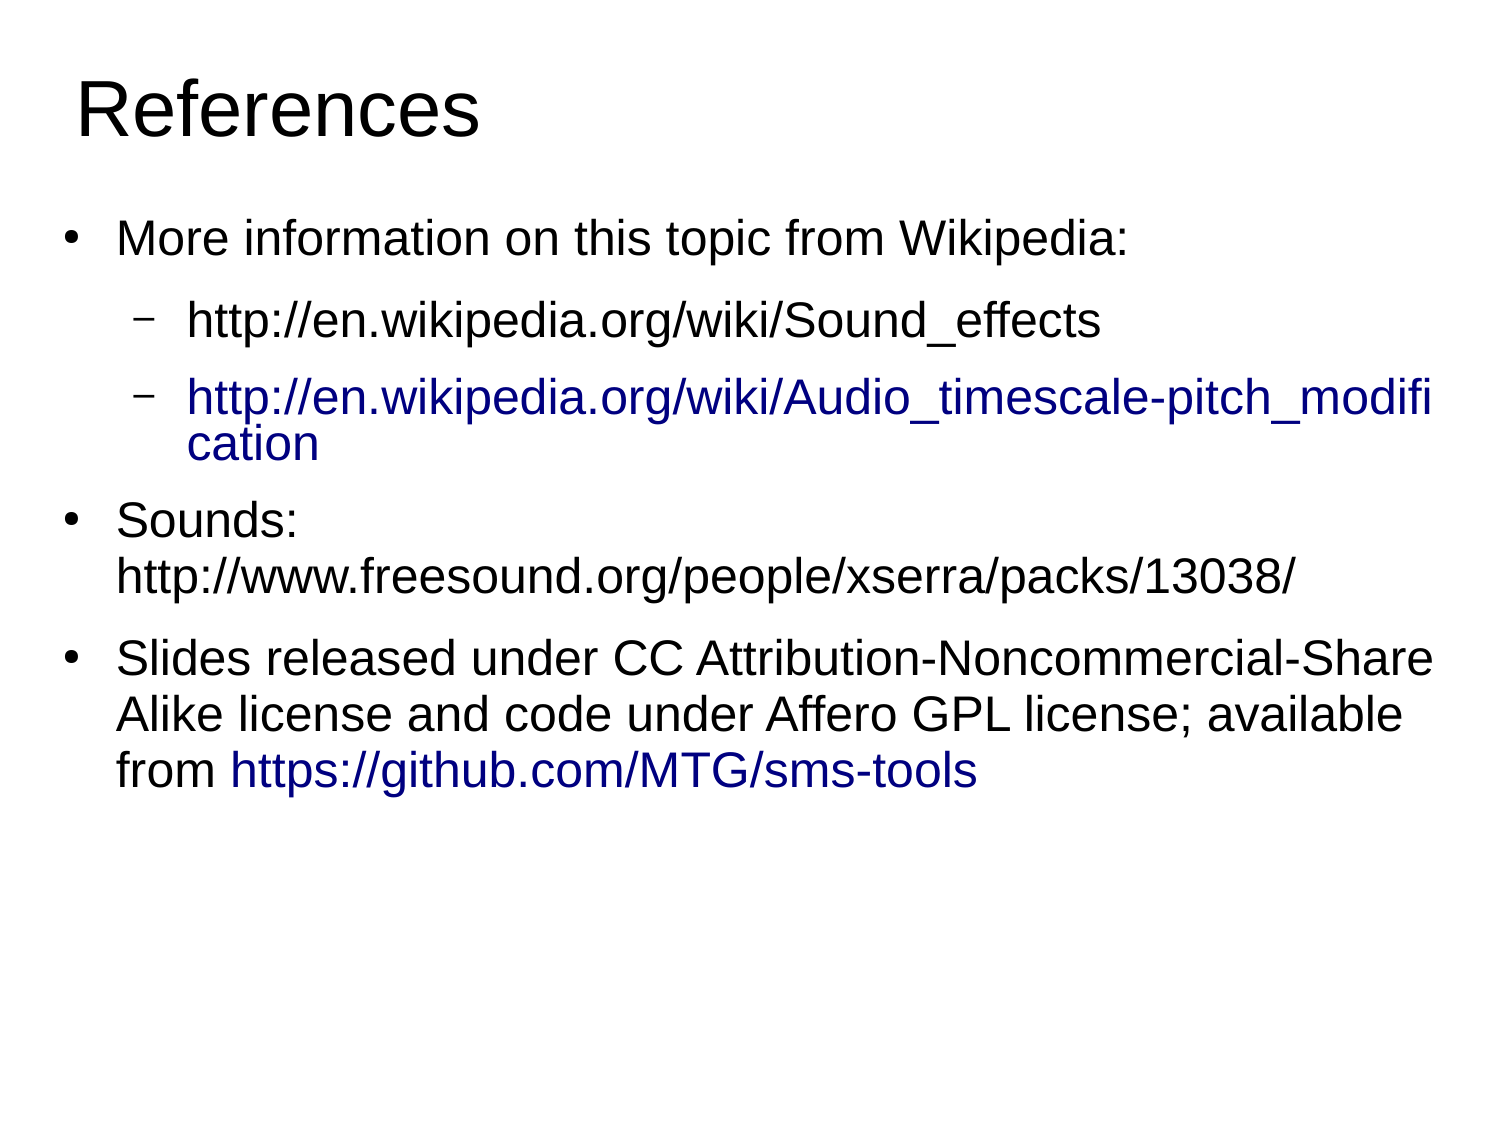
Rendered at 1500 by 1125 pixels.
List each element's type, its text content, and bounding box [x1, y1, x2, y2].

list More information on this topic from Wikipedia: http://en.wikipedia.org/wiki/Sound_effects http://en.wikipedia.org/wiki/Audio_timescale-pitch_modification Sounds: http://www.freesound.org/people/xserra/packs/13038/ Slides released under CC Attribution-Noncommercial-Share Alike license and code under Affero GPL license; available from https://github.com/MTG/sms-tools [45, 210, 1456, 863]
title References [75, 15, 1425, 203]
